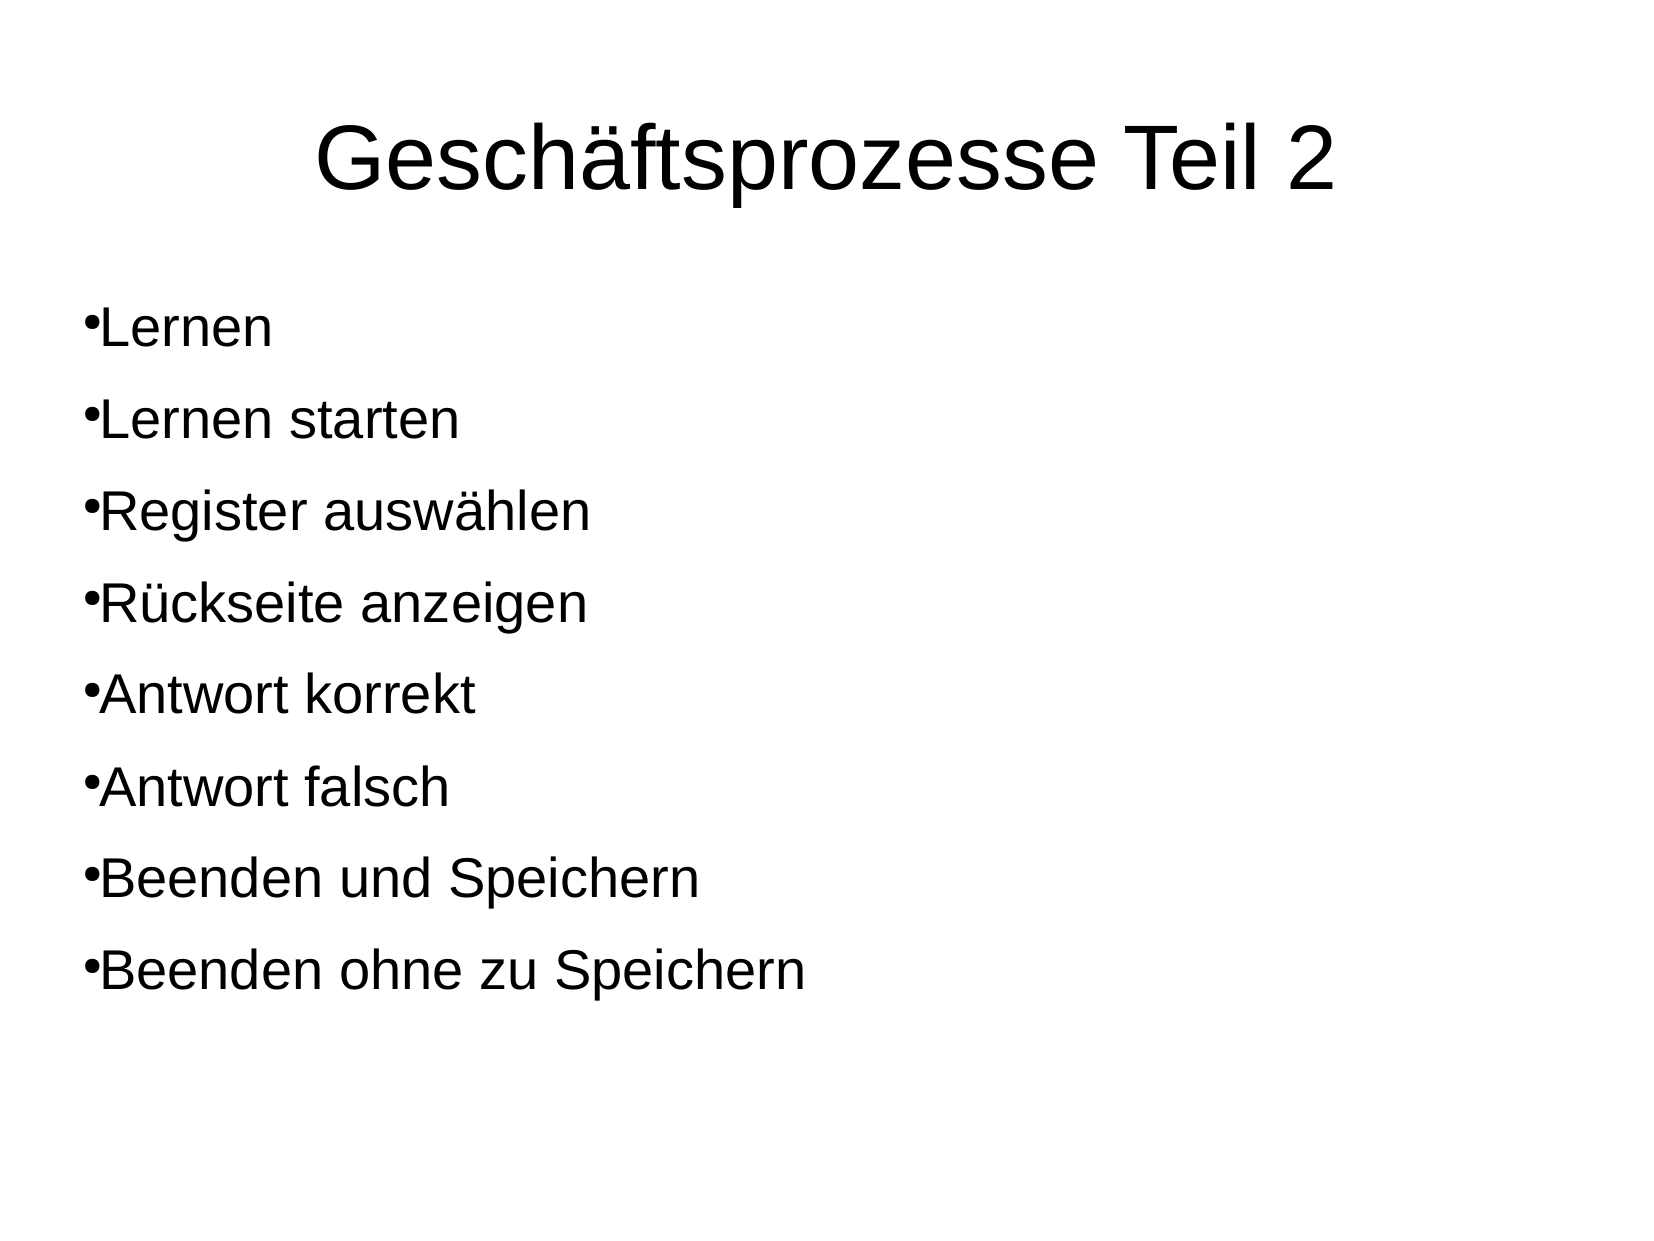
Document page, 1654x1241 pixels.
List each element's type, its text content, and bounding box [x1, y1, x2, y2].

list Lernen Lernen starten Register auswählen Rückseite anzeigen Antwort korrekt Antwort falsch Beenden und Speichern Beenden ohne zu Speichern [82, 290, 1571, 1010]
title Geschäftsprozesse Teil 2 [82, 49, 1571, 257]
